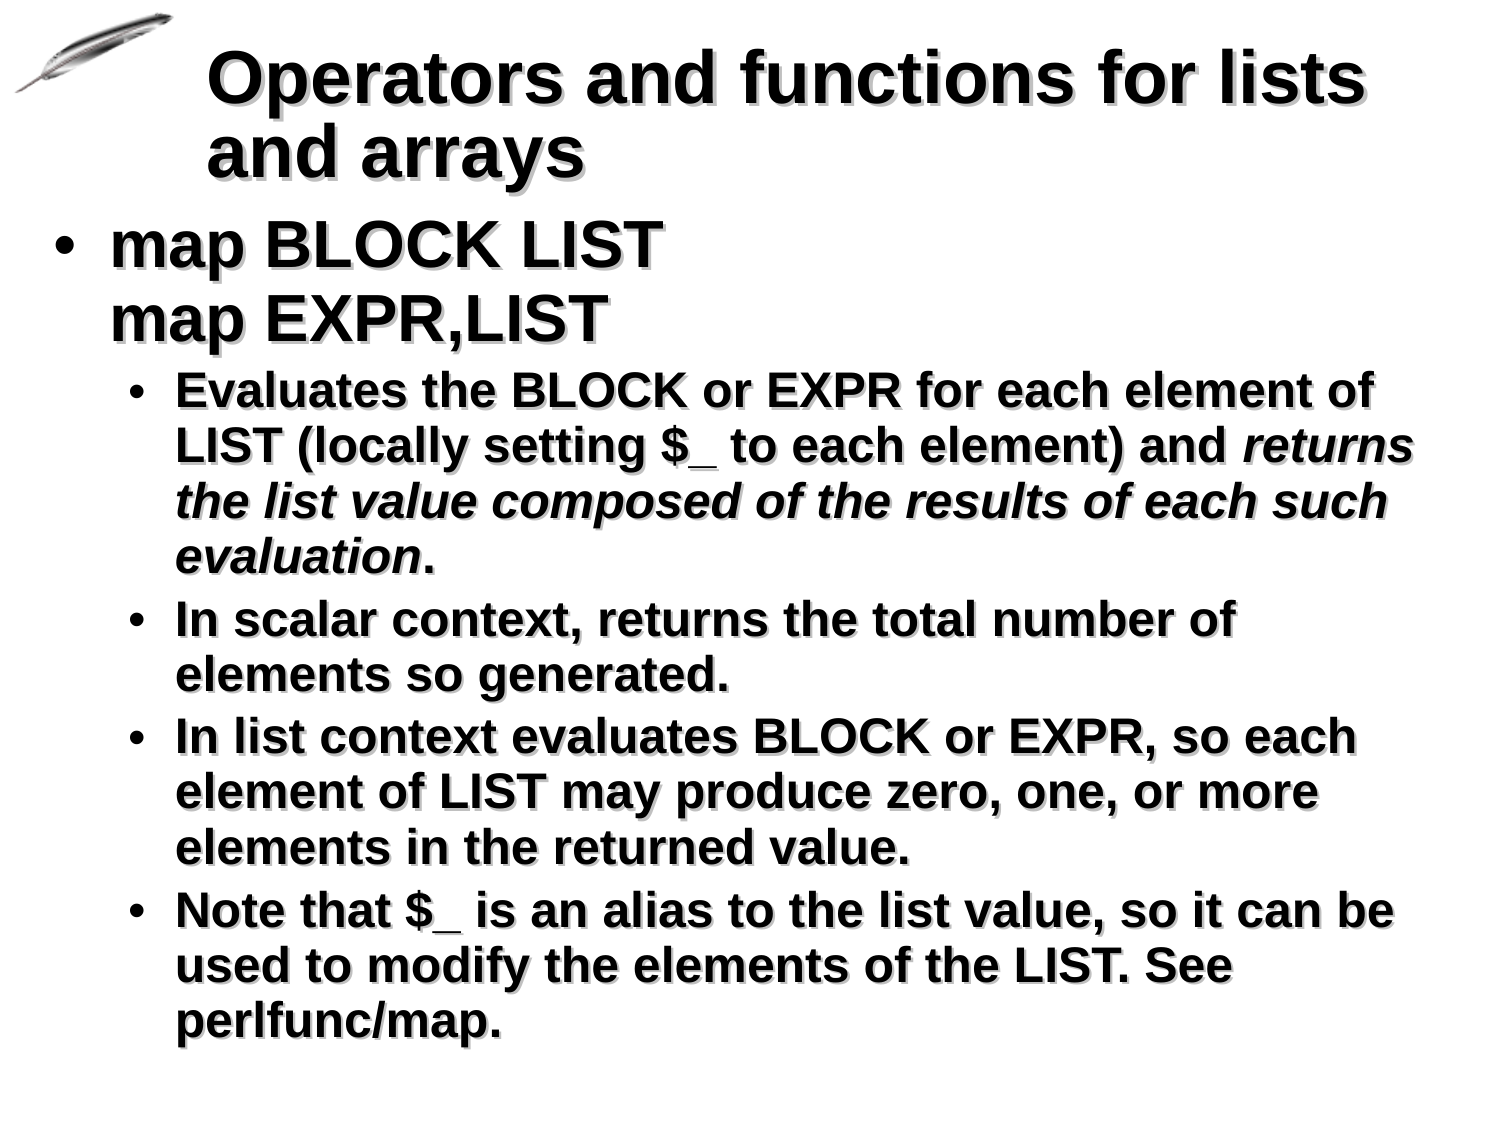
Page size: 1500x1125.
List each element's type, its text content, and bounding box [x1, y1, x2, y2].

list map BLOCK LIST map EXPR,LIST Evaluates the BLOCK or EXPR for each element of LIST (locally setting $_ to each element) and returns the list value composed of the results of each such evaluation. In scalar context, returns the total number of elements so generated. In list context evaluates BLOCK or EXPR, so each element of LIST may produce zero, one, or more elements in the returned value. Note that $_ is an alias to the list value, so it can be used to modify the elements of the LIST. See perlfunc/map. [53, 207, 1447, 1084]
title Operators and functions for lists and arrays [206, 0, 1418, 207]
picture [11, 11, 179, 95]
